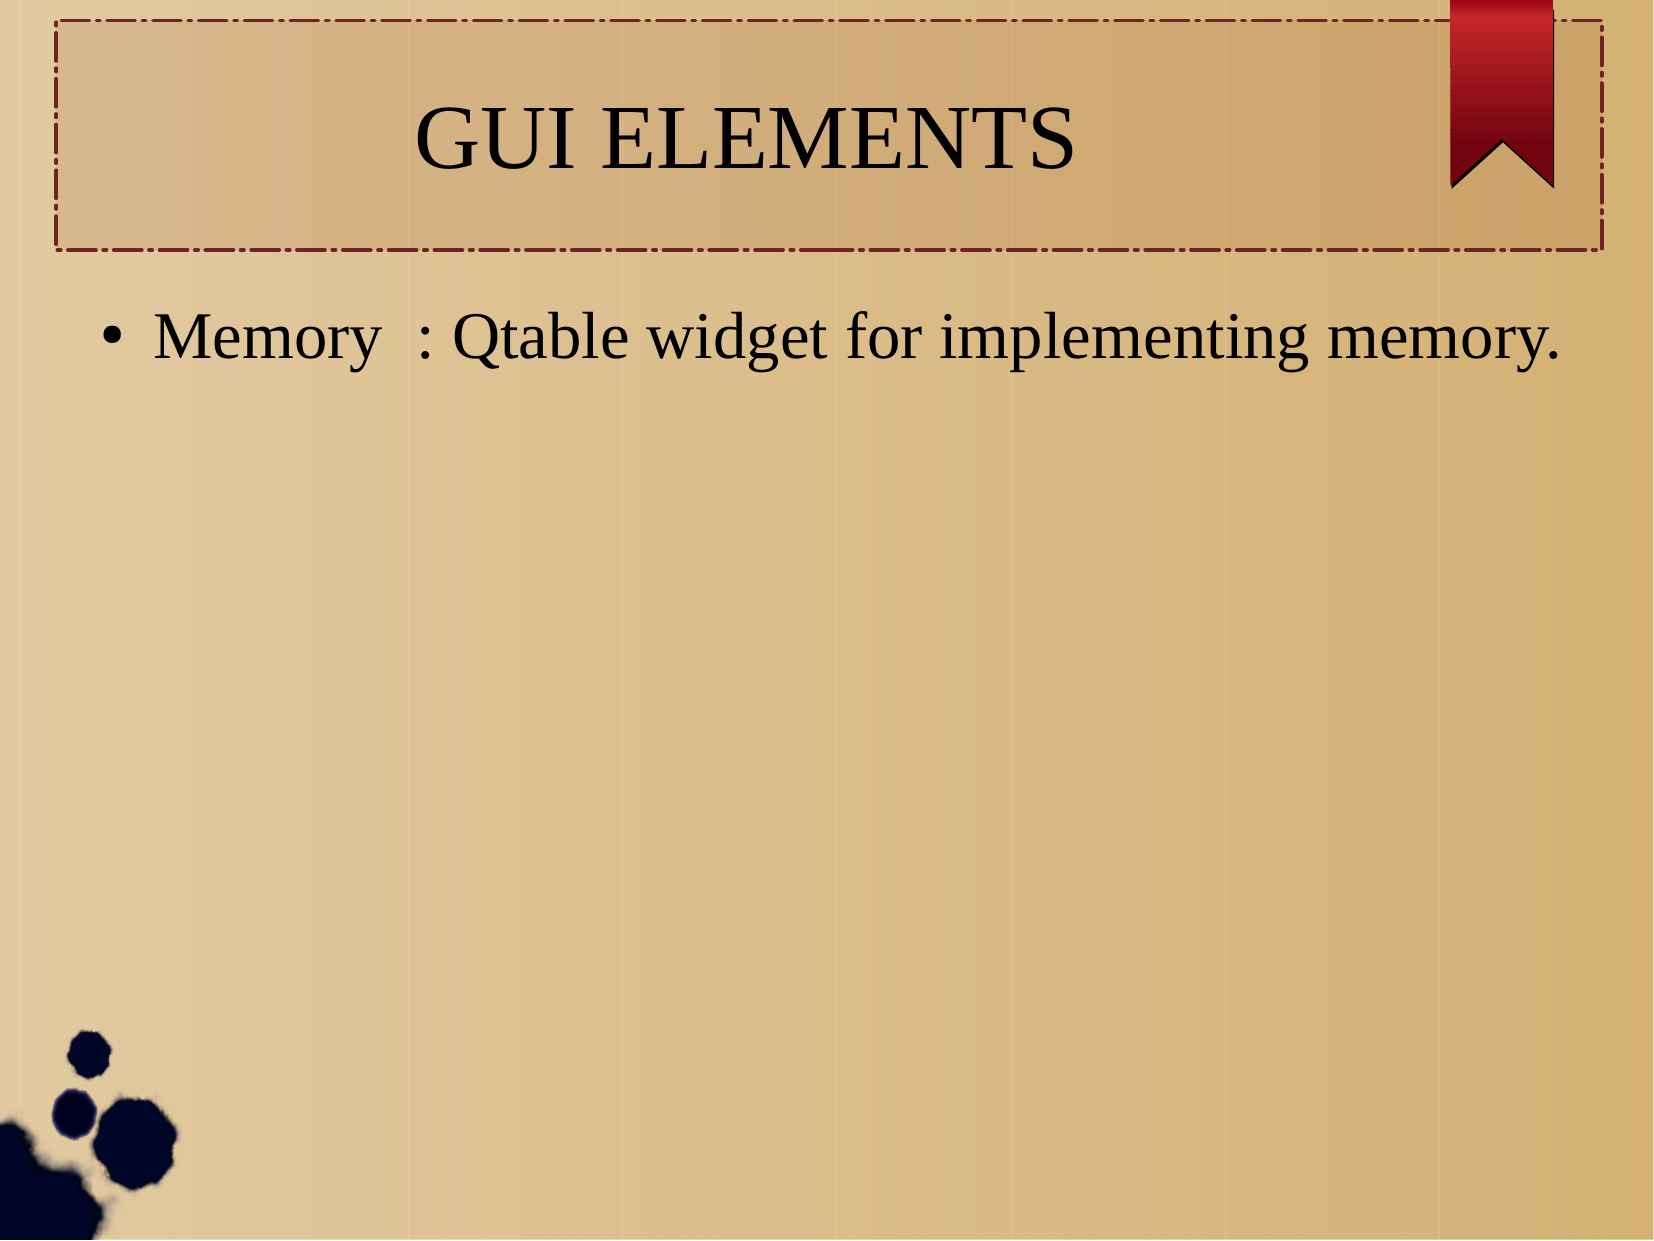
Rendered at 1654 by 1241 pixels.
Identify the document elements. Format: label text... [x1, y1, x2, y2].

title GUI ELEMENTS [82, 47, 1412, 229]
list Memory : Qtable widget for implementing memory. [82, 299, 1571, 1019]
